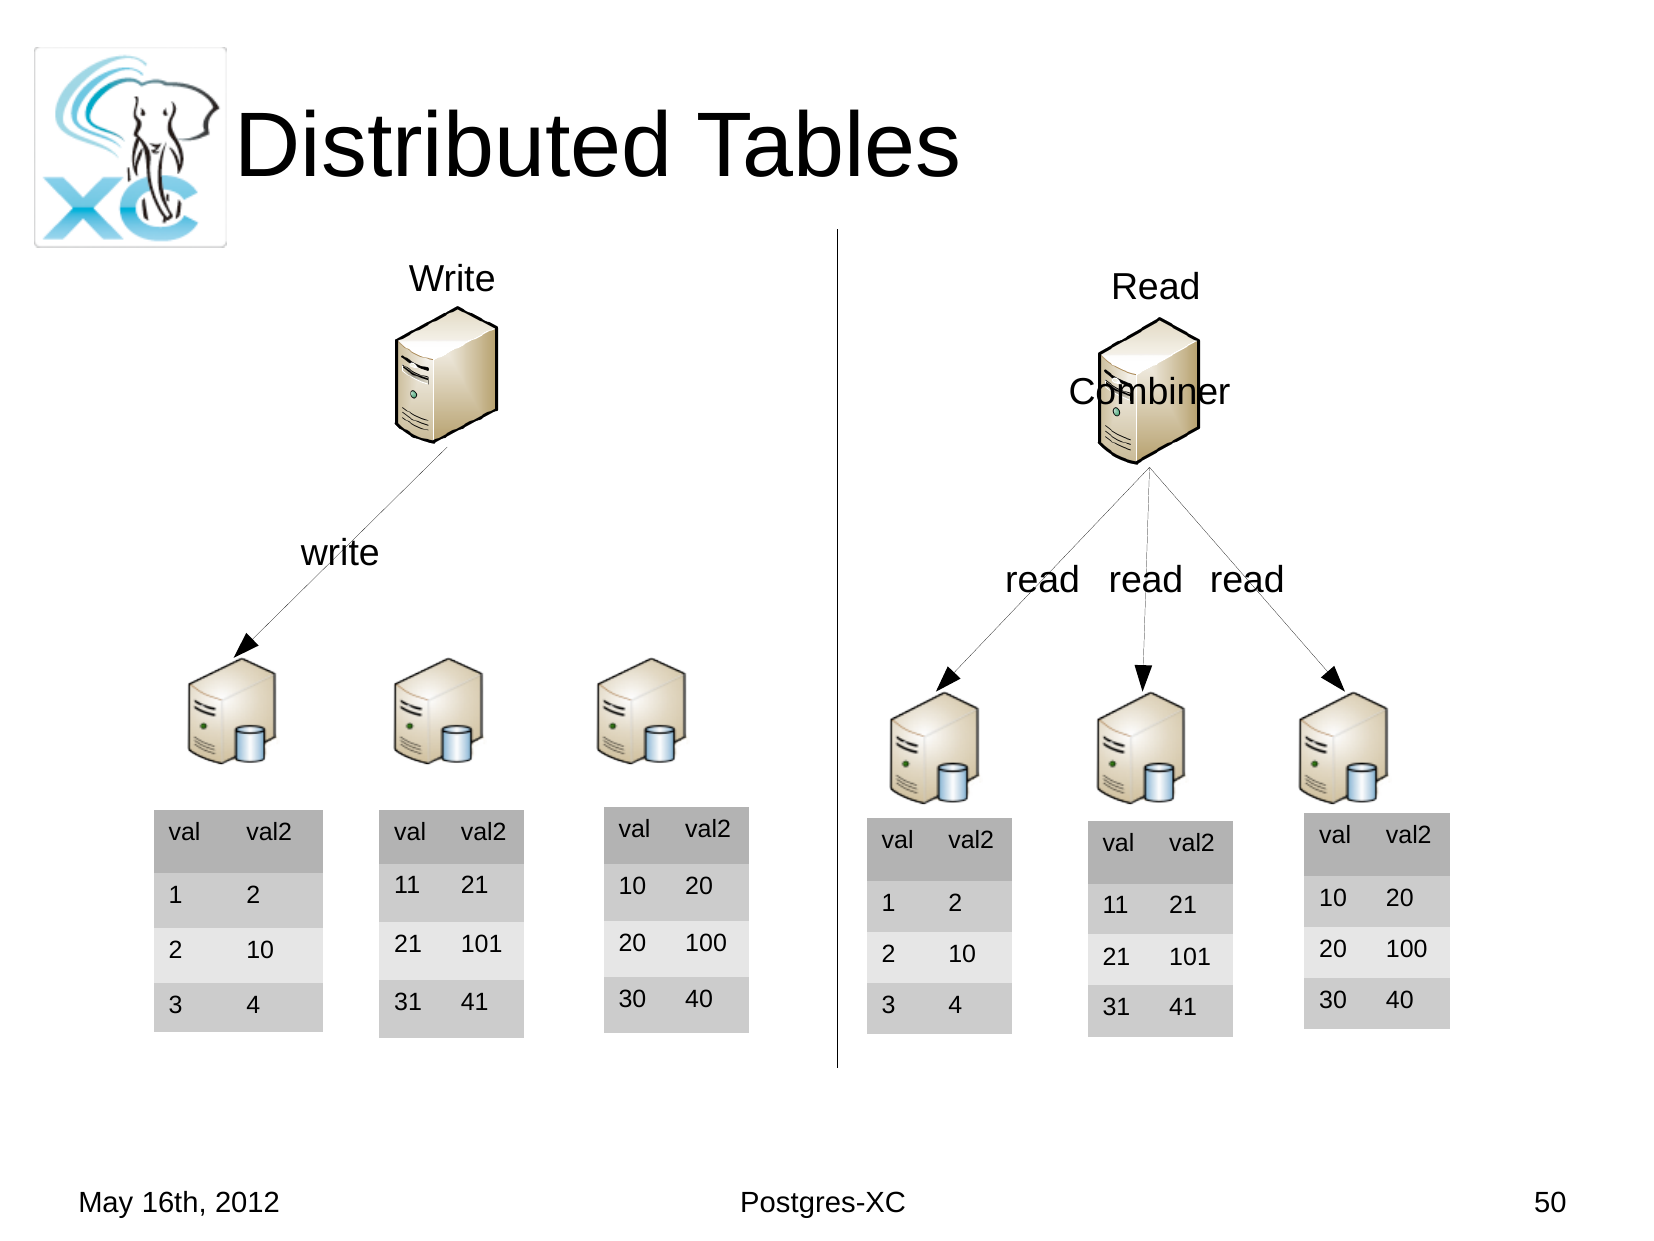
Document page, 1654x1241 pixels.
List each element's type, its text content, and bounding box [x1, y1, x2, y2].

table_cell 10 [934, 932, 1012, 983]
table_header val [1304, 813, 1371, 876]
table_cell 100 [671, 921, 749, 977]
table_cell 4 [231, 983, 323, 1032]
table_cell 41 [1154, 985, 1233, 1037]
table_header val2 [446, 810, 524, 864]
picture [1096, 691, 1189, 806]
table_cell 4 [934, 983, 1012, 1034]
picture [1298, 691, 1392, 806]
table_cell 40 [671, 977, 749, 1033]
table_cell 20 [671, 864, 749, 921]
table_header val [604, 807, 671, 864]
table_cell 20 [1371, 876, 1450, 927]
table_cell 100 [1371, 927, 1450, 978]
table_header val2 [1371, 813, 1450, 876]
table_cell 2 [867, 932, 934, 983]
table_header val [379, 810, 446, 864]
table_cell 21 [446, 864, 524, 922]
table_header val [1088, 821, 1154, 884]
table_cell 10 [604, 864, 671, 921]
table_cell 2 [231, 873, 323, 928]
table_cell 10 [1304, 876, 1371, 927]
table_cell 21 [379, 922, 446, 980]
picture [187, 657, 280, 766]
table_cell 11 [379, 864, 446, 922]
table_cell 21 [1154, 884, 1233, 934]
table_cell 40 [1371, 978, 1450, 1029]
table_cell 31 [379, 980, 446, 1038]
table_cell 20 [1304, 927, 1371, 978]
table_cell 30 [604, 977, 671, 1033]
picture [393, 311, 501, 447]
table_cell 1 [867, 881, 934, 932]
table_header val [154, 810, 231, 873]
picture [393, 657, 487, 766]
table_cell 41 [446, 980, 524, 1038]
table_cell 20 [604, 921, 671, 977]
picture [34, 47, 227, 248]
table_cell 3 [154, 983, 231, 1032]
text_box Write [393, 250, 511, 311]
table_header val [867, 818, 934, 881]
table_cell 11 [1088, 884, 1154, 934]
table_cell 2 [154, 928, 231, 983]
text_box Read [1096, 258, 1216, 319]
table_cell 101 [1154, 934, 1233, 985]
table_cell 101 [446, 922, 524, 980]
picture [889, 691, 983, 806]
title Distributed Tables [234, 40, 1599, 248]
table_header val2 [1154, 821, 1233, 884]
table_cell 2 [934, 881, 1012, 932]
table_cell 21 [1088, 934, 1154, 985]
table_cell 1 [154, 873, 231, 928]
table_header val2 [934, 818, 1012, 881]
table_cell 31 [1088, 985, 1154, 1037]
picture [1096, 319, 1203, 468]
table_header val2 [671, 807, 749, 864]
table_cell 3 [867, 983, 934, 1034]
table_cell 10 [231, 928, 323, 983]
table_header val2 [231, 810, 323, 873]
picture [596, 657, 690, 766]
table_cell 30 [1304, 978, 1371, 1029]
